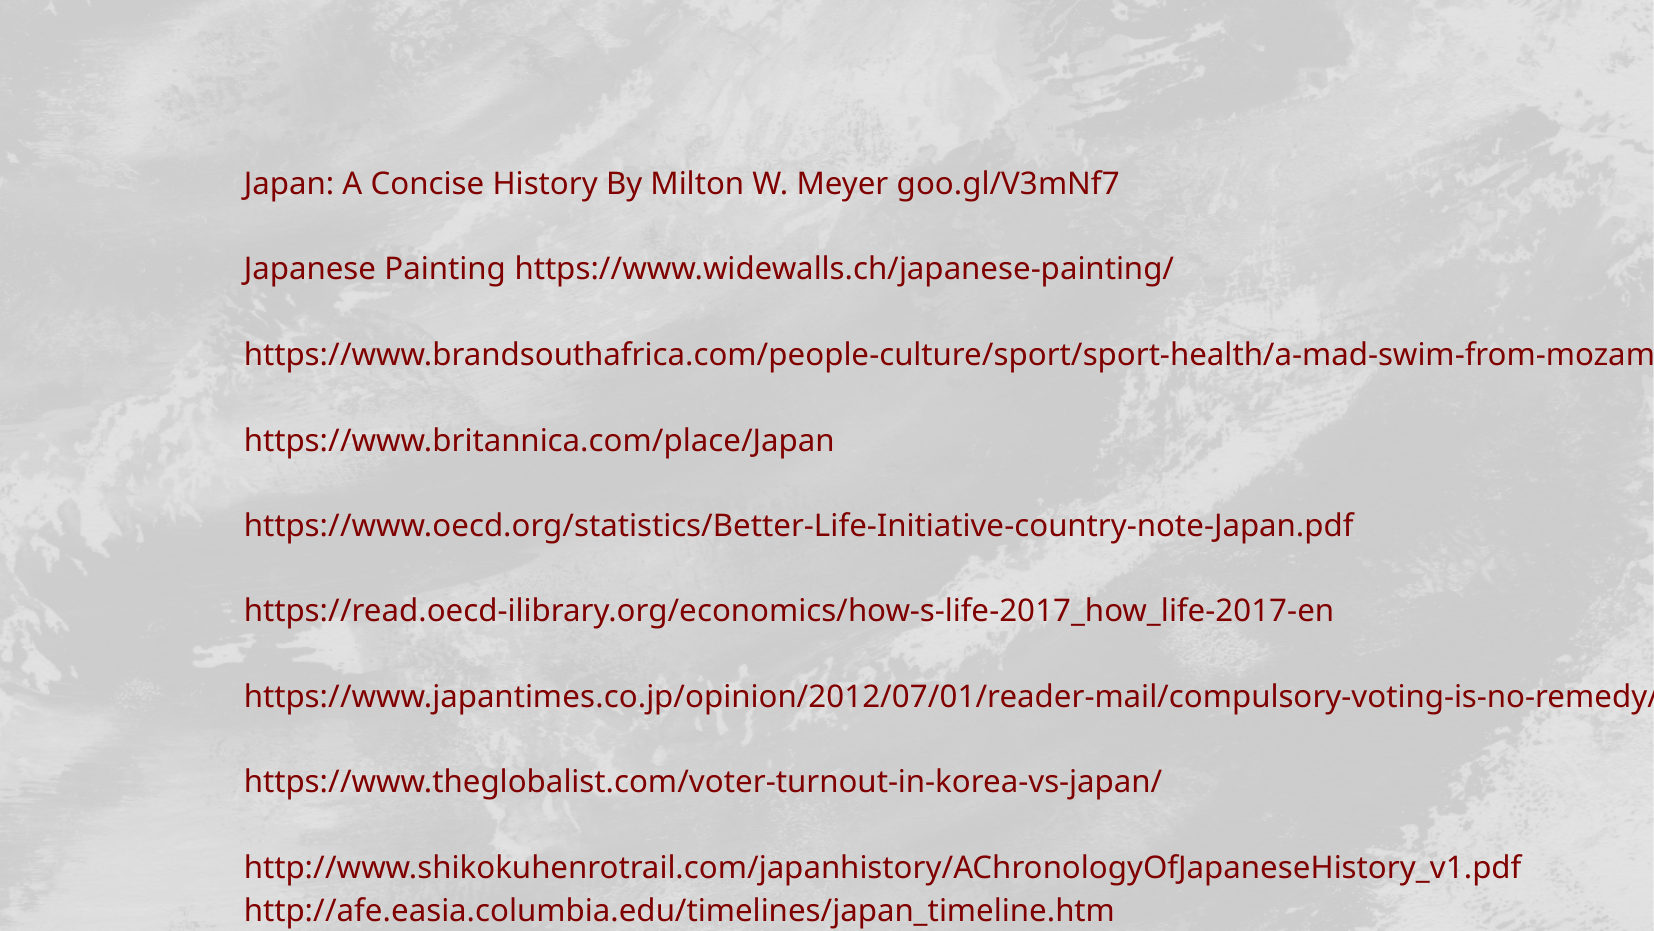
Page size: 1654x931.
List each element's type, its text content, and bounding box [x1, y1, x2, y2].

picture [844, 913, 852, 919]
picture [660, 912, 669, 919]
picture [641, 912, 650, 919]
picture [290, 912, 300, 919]
picture [0, 0, 1654, 931]
picture [453, 913, 461, 919]
picture [412, 913, 420, 919]
picture [862, 912, 872, 919]
picture [522, 912, 531, 919]
picture [570, 912, 580, 919]
picture [495, 912, 504, 919]
picture [881, 913, 889, 919]
picture [596, 913, 604, 919]
picture [340, 913, 348, 919]
text_box Japan: A Concise History By Milton W. Meyer goo.gl/V3mNf7 Japanese Painting https://www.widewalls.ch/japanese-painting/ https://www.brandsouthafrica.com/people-culture/sport/sport-health/a-mad-swim-from-mozambique-to-madagascar https://www.britannica.com/place/Japan https://www.oecd.org/statistics/Better-Life-Initiative-country-note-Japan.pdf https://read.oecd-ilibrary.org/economics/how-s-life-2017_how_life-2017-en https://www.japantimes.co.jp/opinion/2012/07/01/reader-mail/compulsory-voting-is-no-remedy/ https://www.theglobalist.com/voter-turnout-in-korea-vs-japan/ http://www.shikokuhenrotrail.com/japanhistory/AChronologyOfJapaneseHistory_v1.pdf http://afe.easia.columbia.edu/timelines/japan_timeline.htm [229, 153, 1654, 912]
